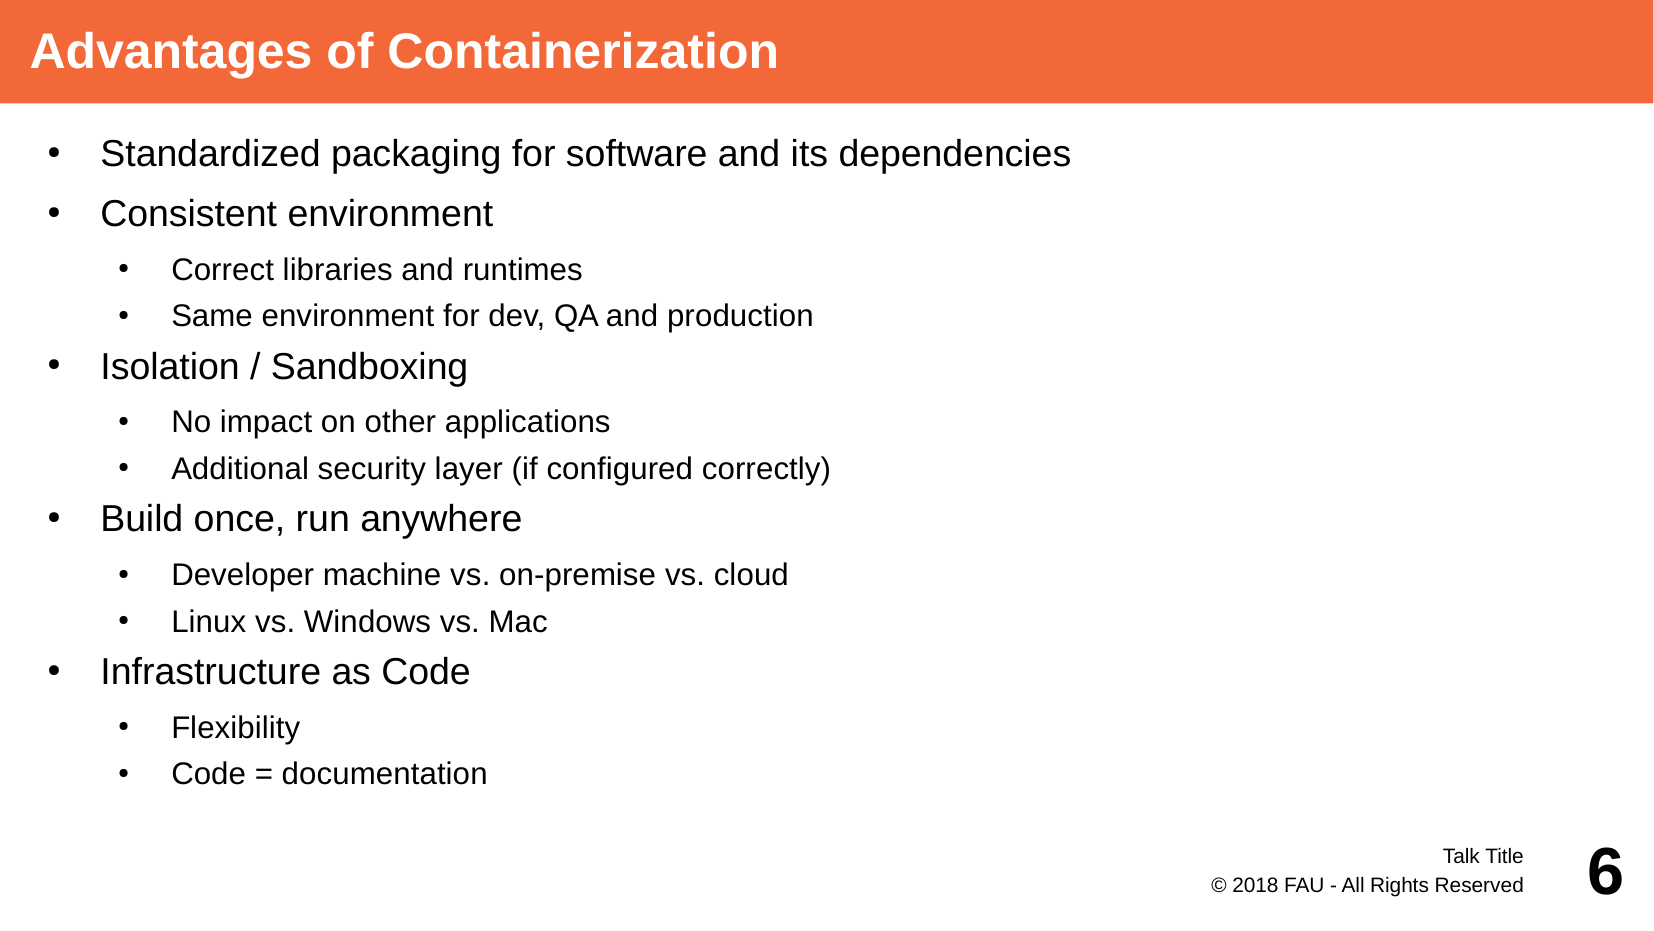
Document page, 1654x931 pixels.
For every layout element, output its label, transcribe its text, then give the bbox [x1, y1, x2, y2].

list Standardized packaging for software and its dependencies Consistent environment Correct libraries and runtimes Same environment for dev, QA and production Isolation / Sandboxing No impact on other applications Additional security layer (if configured correctly) Build once, run anywhere Developer machine vs. on-premise vs. cloud Linux vs. Windows vs. Mac Infrastructure as Code Flexibility Code = documentation [29, 132, 1625, 813]
title Advantages of Containerization [0, 0, 1654, 104]
